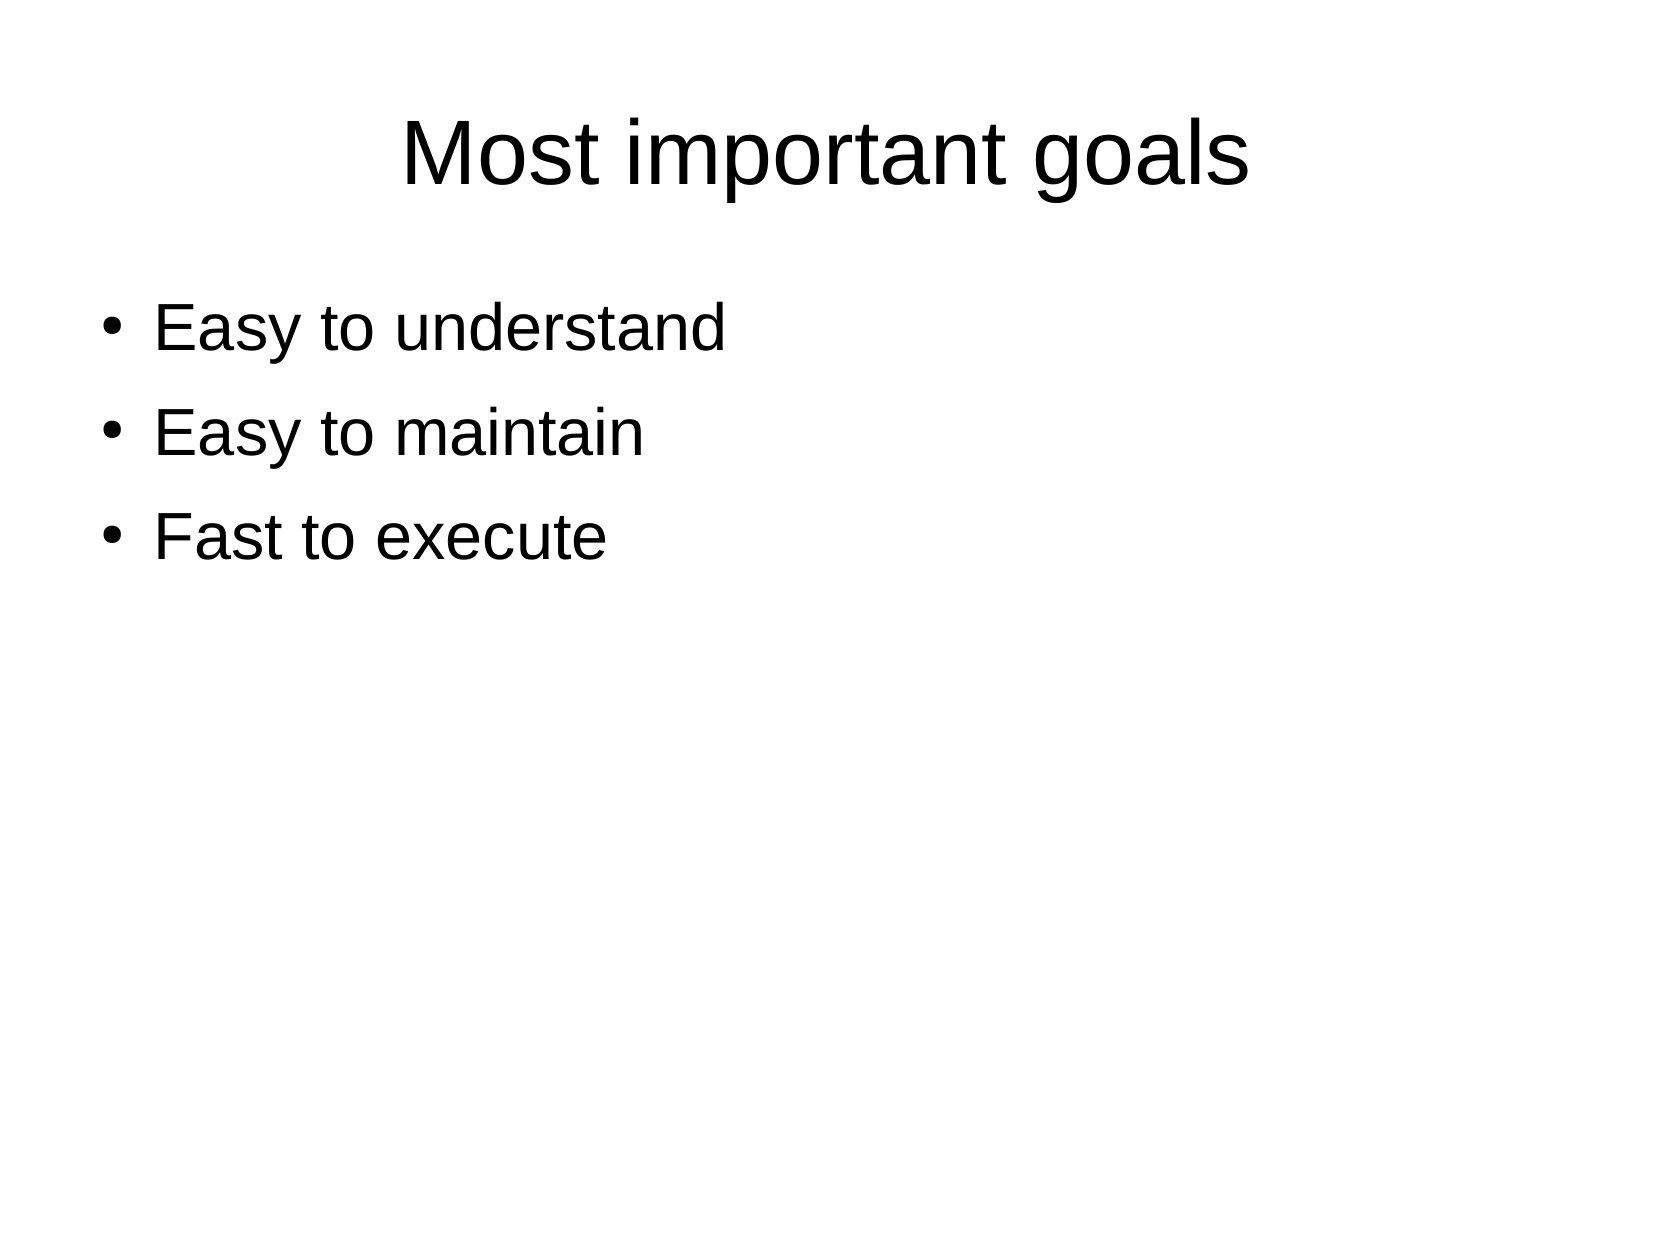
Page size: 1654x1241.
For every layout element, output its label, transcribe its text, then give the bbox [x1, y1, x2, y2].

title Most important goals [82, 49, 1571, 257]
list Easy to understand Easy to maintain Fast to execute [82, 290, 1538, 1010]
